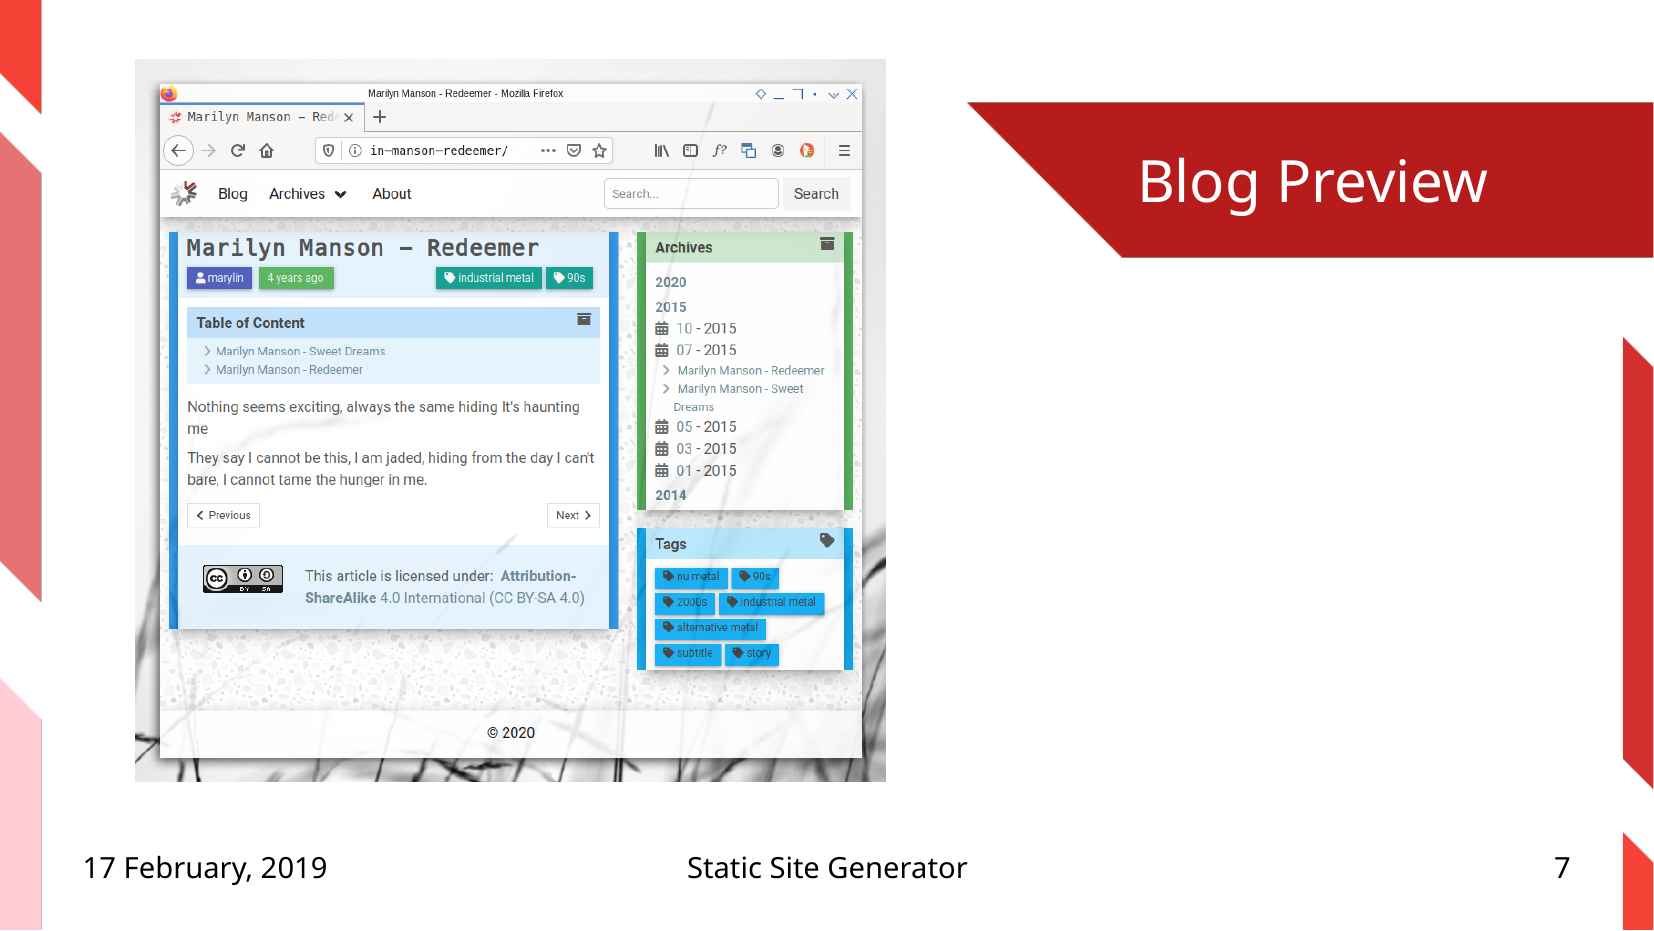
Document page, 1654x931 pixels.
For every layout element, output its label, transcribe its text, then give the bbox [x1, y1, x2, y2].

picture [0, 0, 1654, 930]
title Blog Preview [1050, 105, 1576, 256]
